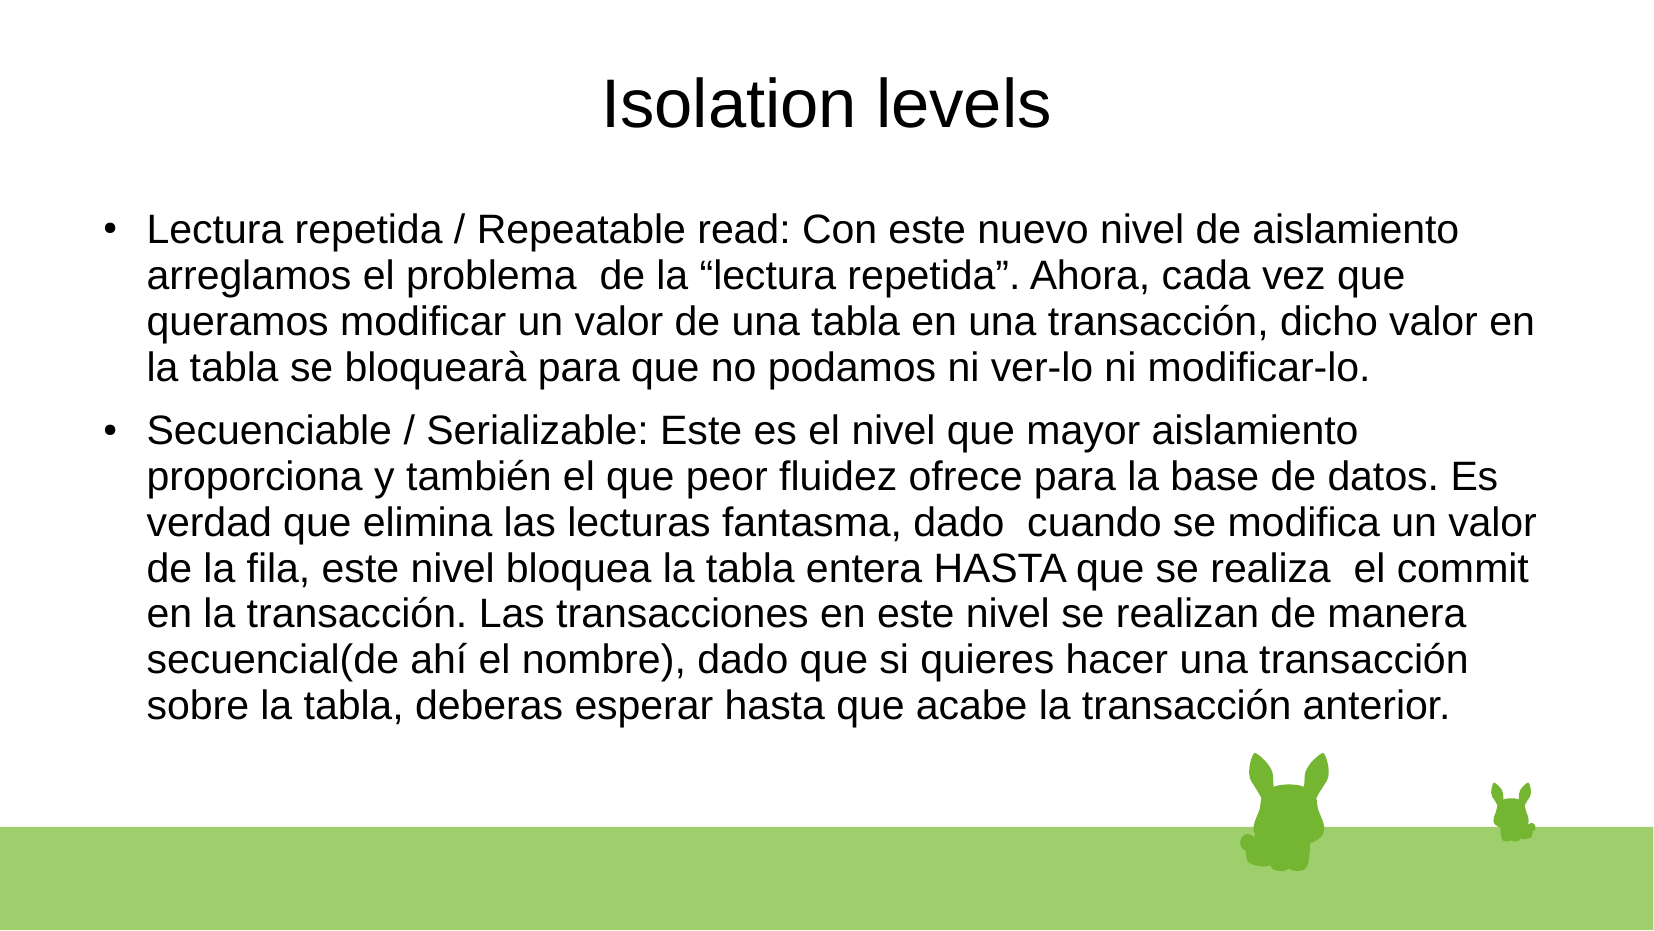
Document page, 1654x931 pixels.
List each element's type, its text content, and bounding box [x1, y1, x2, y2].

list Lectura repetida / Repeatable read: Con este nuevo nivel de aislamiento arreglamos el problema de la “lectura repetida”. Ahora, cada vez que queramos modificar un valor de una tabla en una transacción, dicho valor en la tabla se bloquearà para que no podamos ni ver-lo ni modificar-lo. Secuenciable / Serializable: Este es el nivel que mayor aislamiento proporciona y también el que peor fluidez ofrece para la base de datos. Es verdad que elimina las lecturas fantasma, dado cuando se modifica un valor de la fila, este nivel bloquea la tabla entera HASTA que se realiza el commit en la transacción. Las transacciones en este nivel se realizan de manera secuencial(de ahí el nombre), dado que si quieres hacer una transacción sobre la tabla, deberas esperar hasta que acabe la transacción anterior. [88, 206, 1565, 739]
title Isolation levels [88, 29, 1565, 178]
